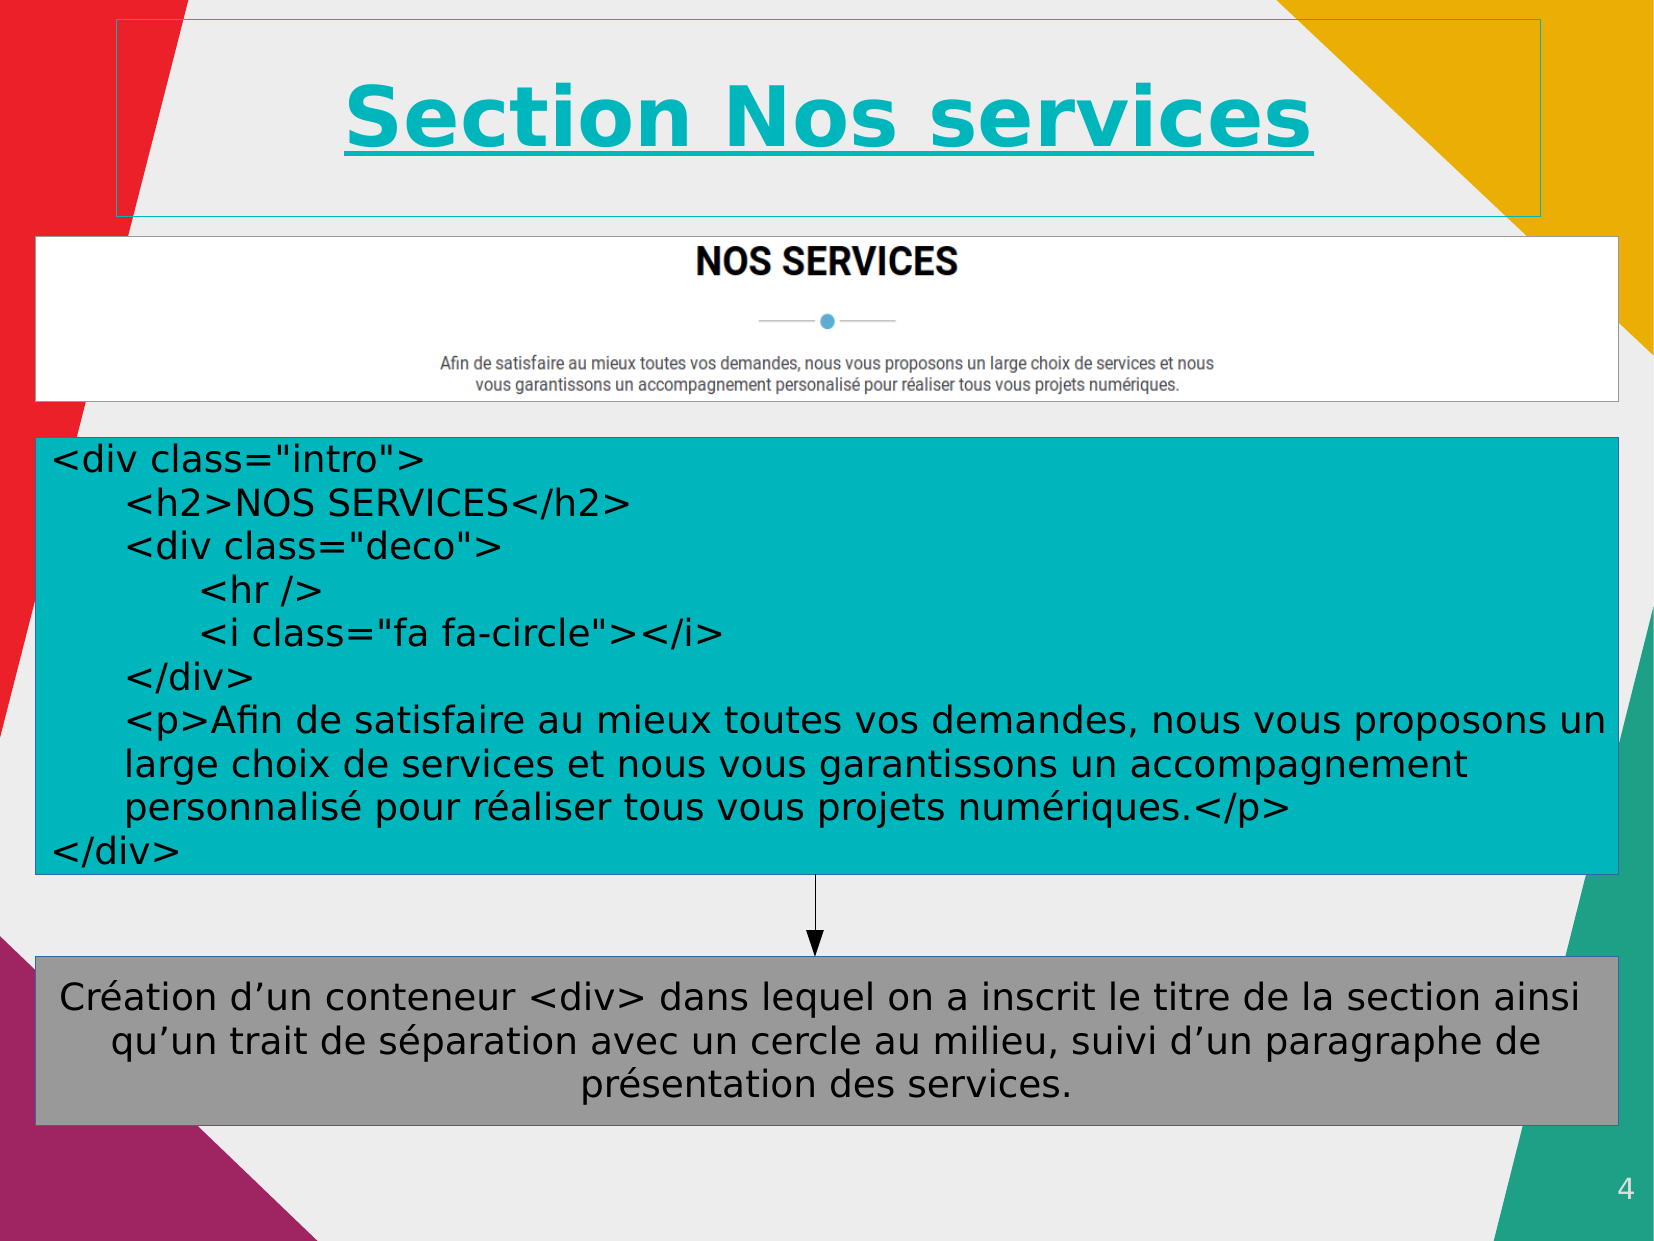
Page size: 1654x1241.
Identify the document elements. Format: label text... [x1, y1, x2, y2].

picture [35, 236, 1619, 402]
text_box Création d’un conteneur <div> dans lequel on a inscrit le titre de la section ainsi qu’un trait de séparation avec un cercle au milieu, suivi d’un paragraphe de présentation des services. [35, 956, 1619, 1126]
text_box <div class="intro"> <h2>NOS SERVICES</h2> <div class="deco"> <hr /> <i class="fa fa-circle"></i> </div> <p>Afin de satisfaire au mieux toutes vos demandes, nous vous proposons un large choix de services et nous vous garantissons un accompagnement personnalisé pour réaliser tous vous projets numériques.</p> </div> [35, 437, 1619, 875]
title Section Nos services [116, 19, 1541, 217]
